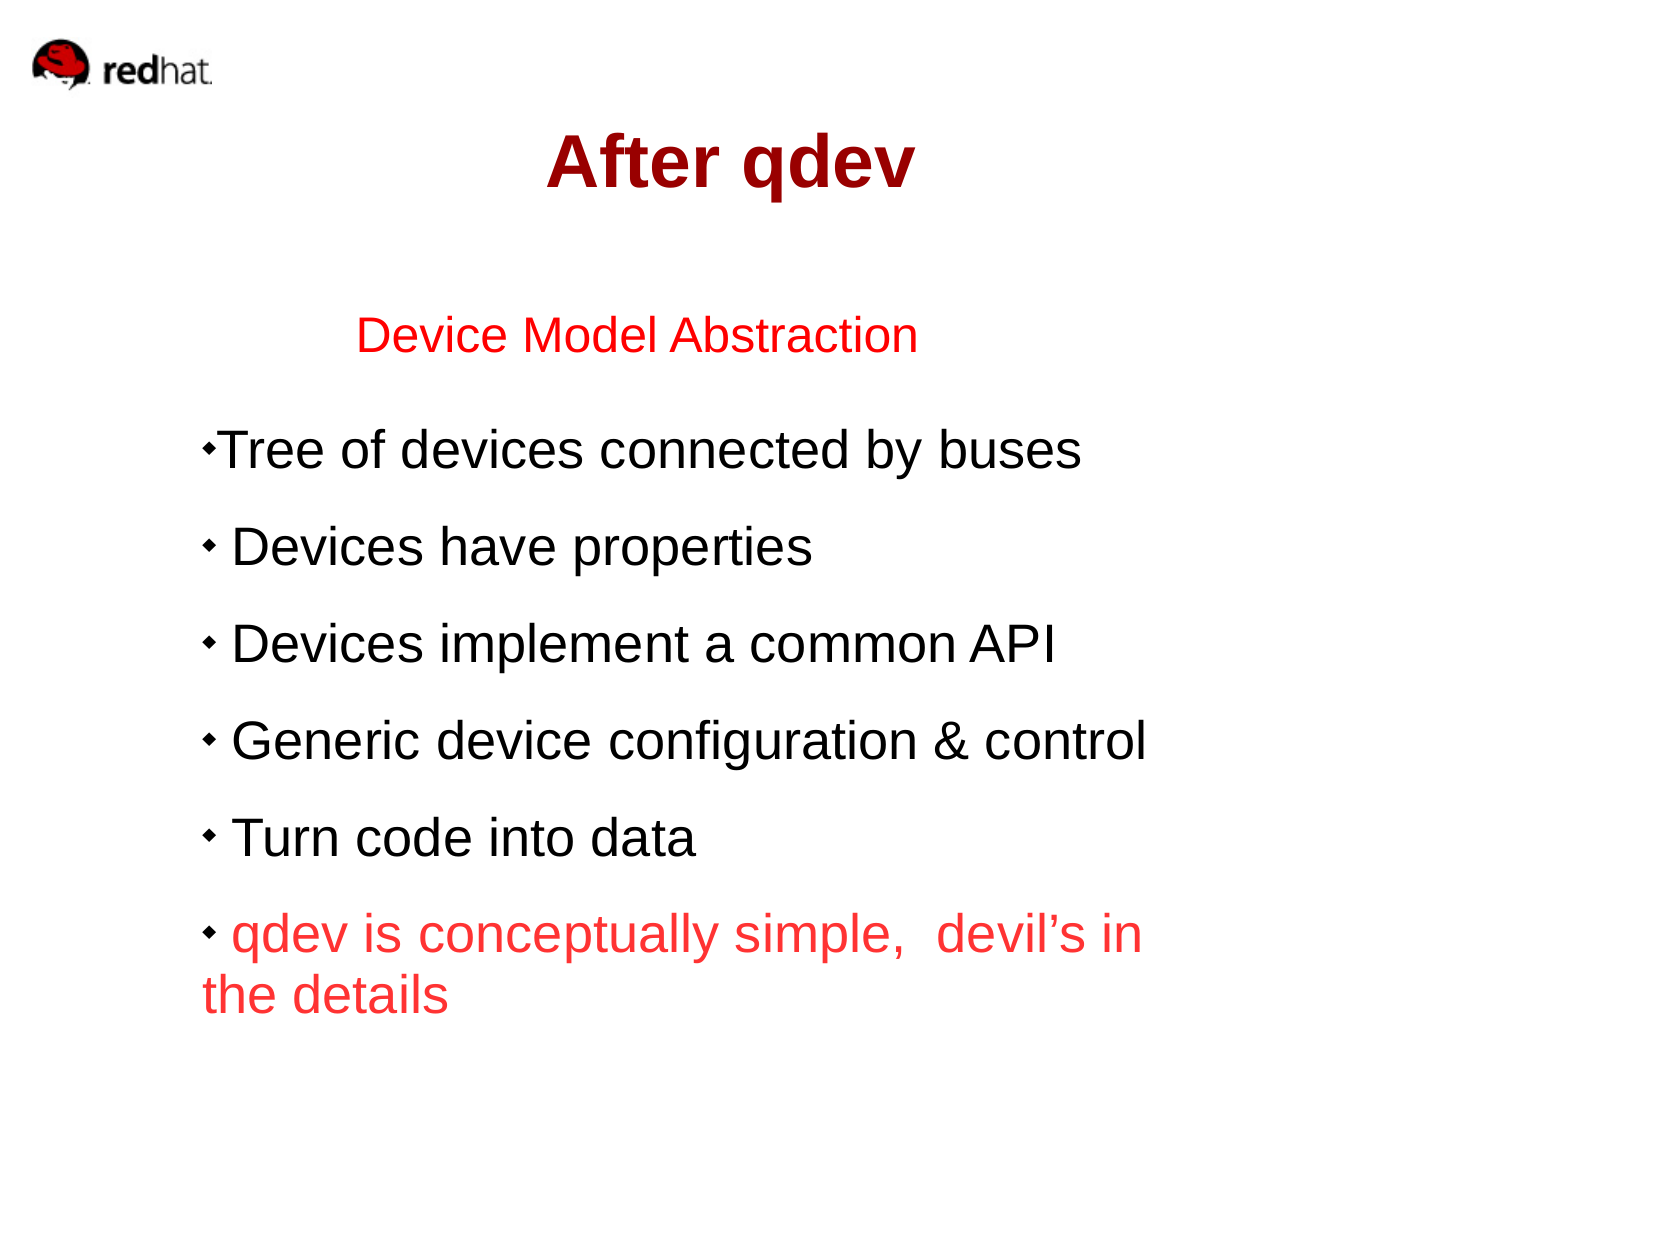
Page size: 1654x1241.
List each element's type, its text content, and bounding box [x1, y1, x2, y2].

text_box Device Model Abstraction [75, 300, 1201, 413]
picture [31, 37, 212, 98]
text_box Tree of devices connected by buses Devices have properties Devices implement a common API Generic device configuration & control Turn code into data qdev is conceptually simple, devil’s in the details [187, 412, 1238, 1033]
text_box After qdev [150, 112, 1313, 226]
